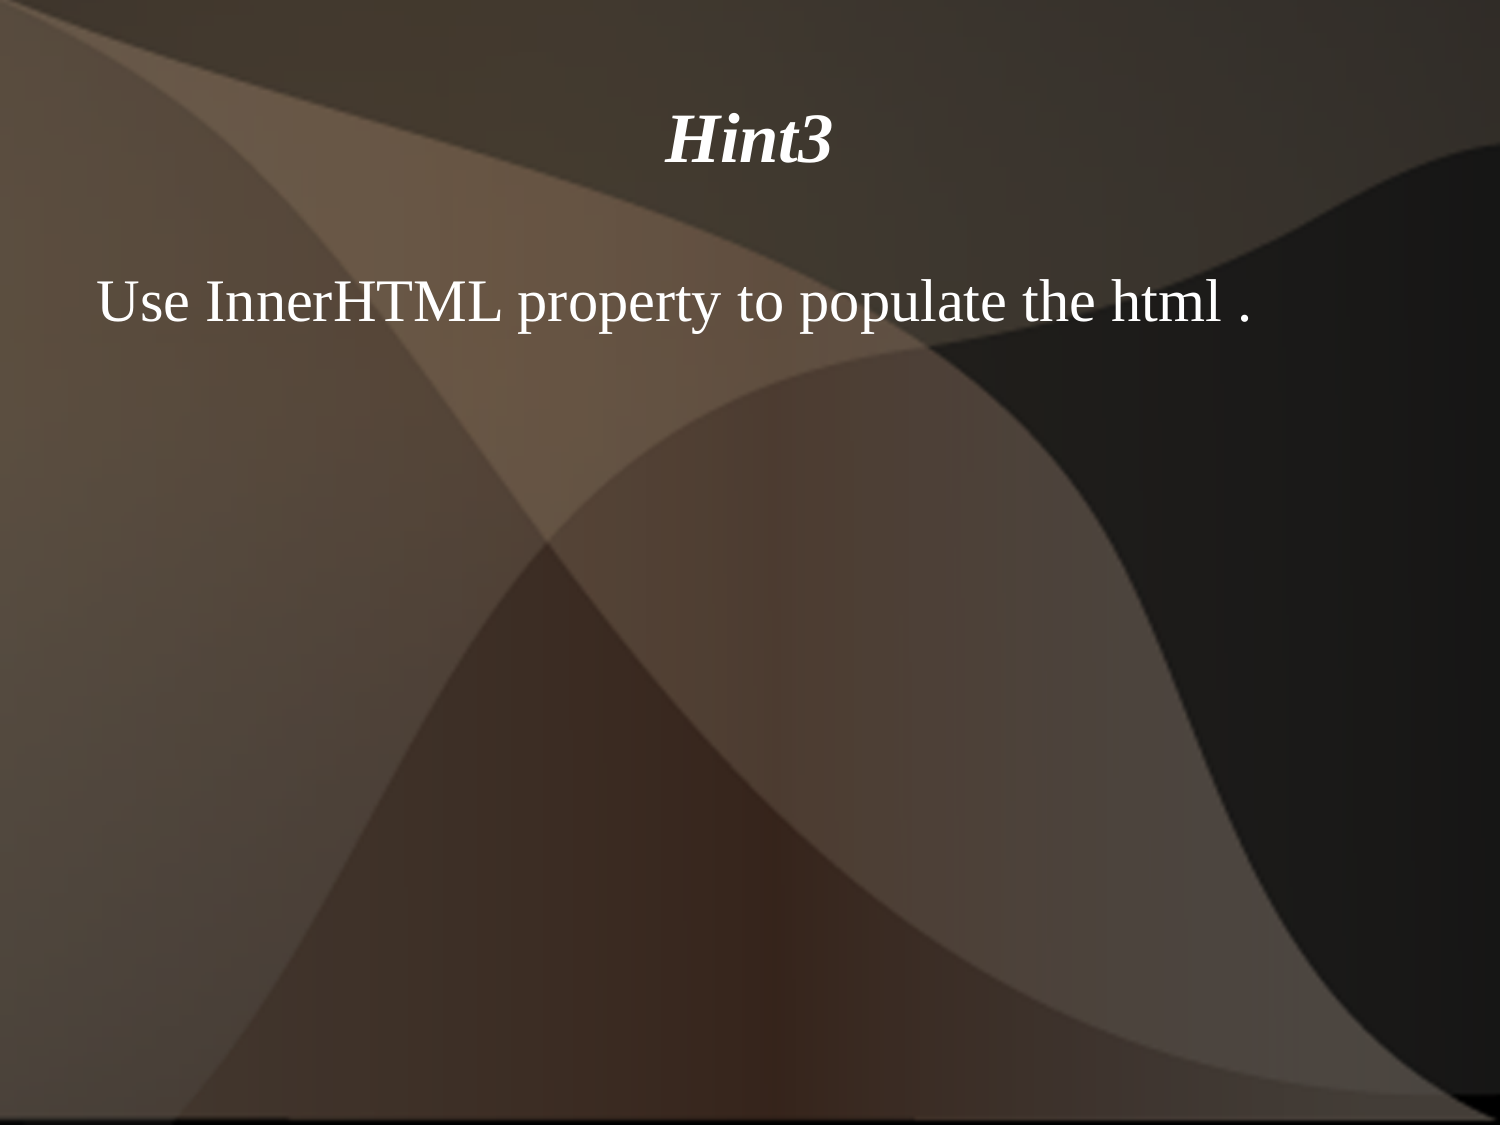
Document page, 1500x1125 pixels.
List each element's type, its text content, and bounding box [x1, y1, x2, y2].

picture [0, 0, 1500, 1125]
list Use InnerHTML property to populate the html . [75, 263, 1425, 916]
title Hint3 [75, 44, 1425, 233]
